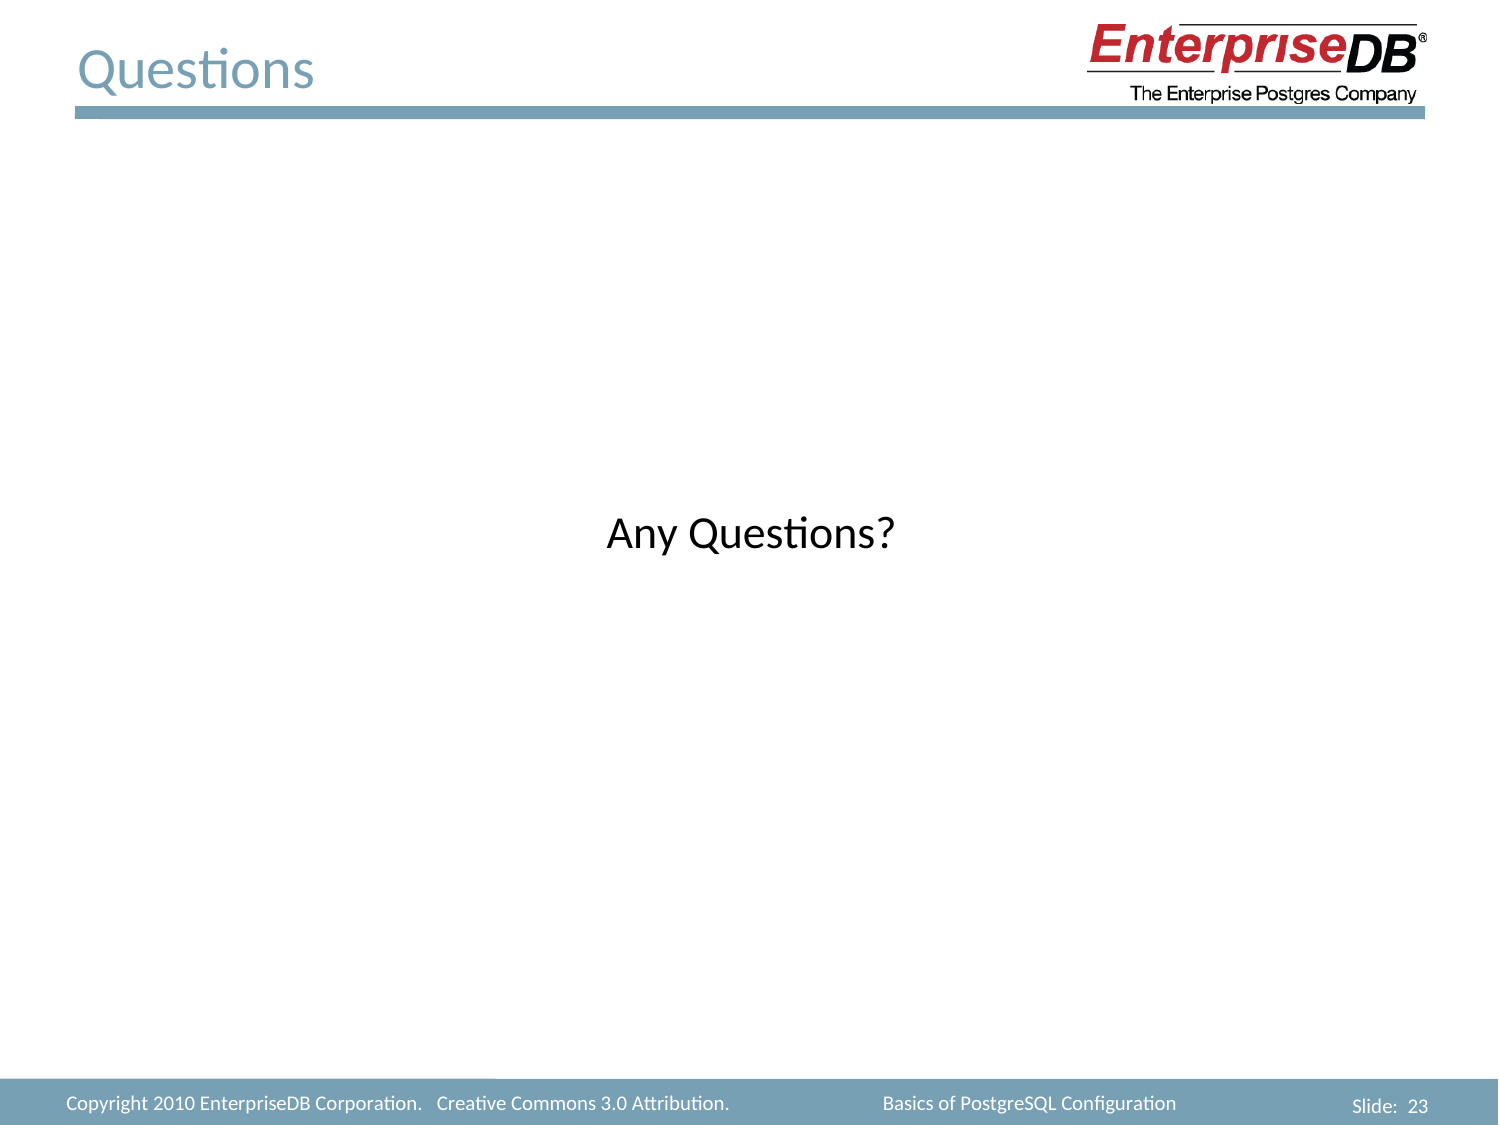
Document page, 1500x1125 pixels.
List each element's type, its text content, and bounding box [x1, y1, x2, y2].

picture [1088, 24, 1427, 104]
list Any Questions? [71, 158, 1376, 1053]
title Questions [62, 4, 1088, 126]
